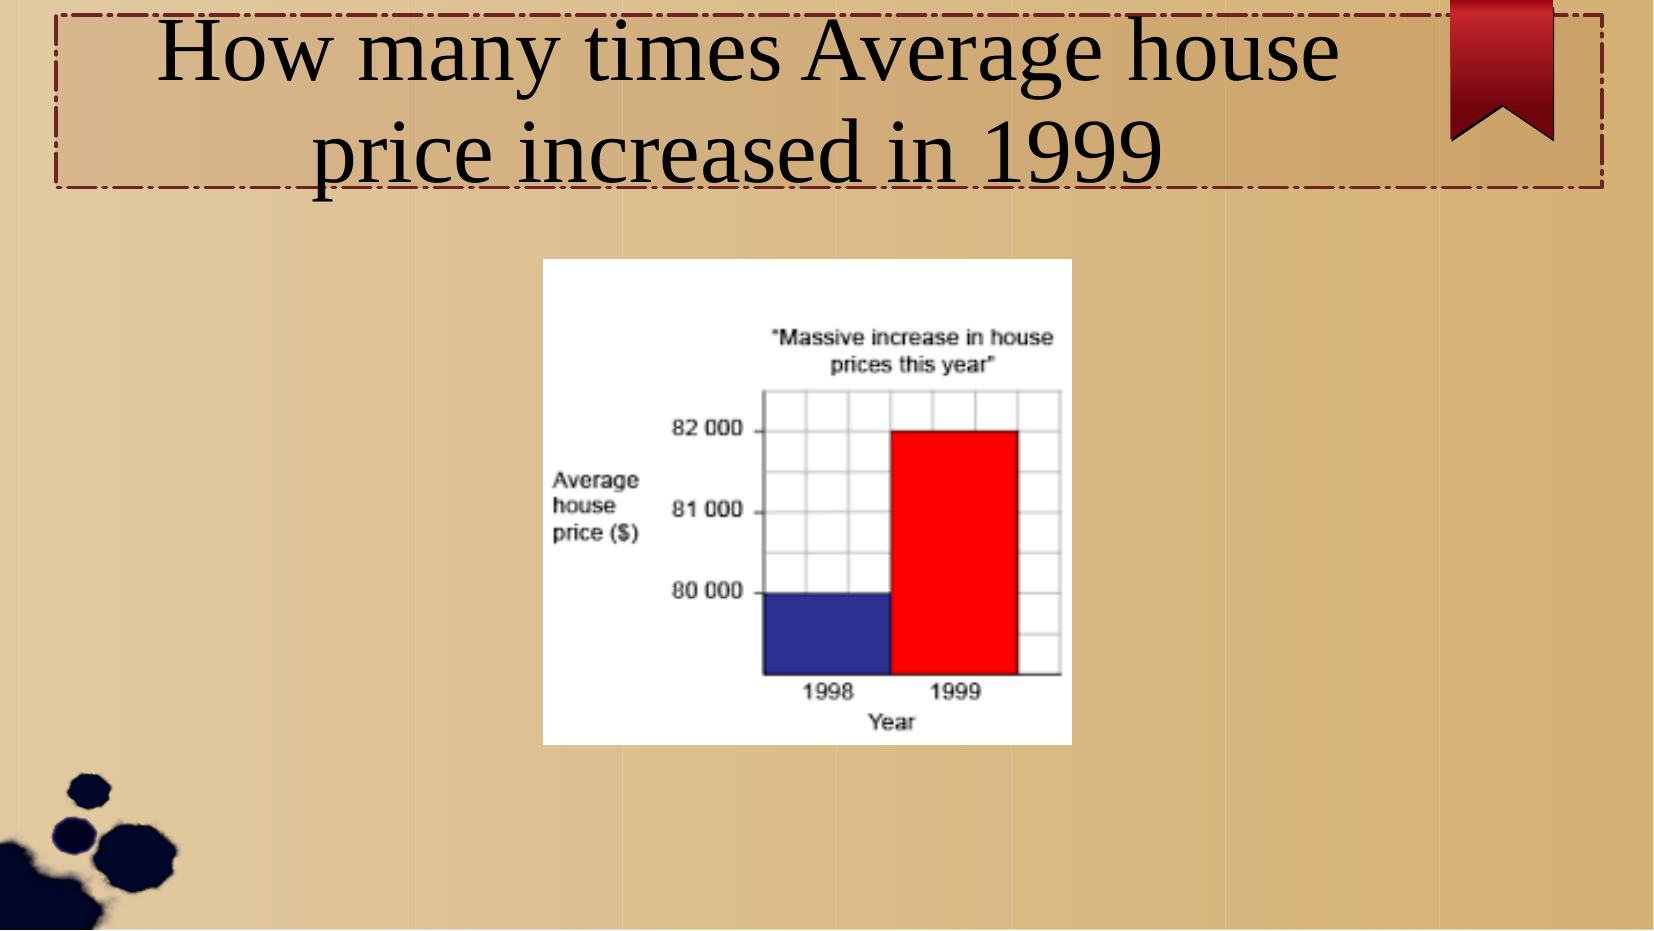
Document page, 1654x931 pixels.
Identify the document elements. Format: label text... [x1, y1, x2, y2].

title How many times Average house price increased in 1999 [59, 0, 1441, 202]
picture [543, 259, 1072, 745]
